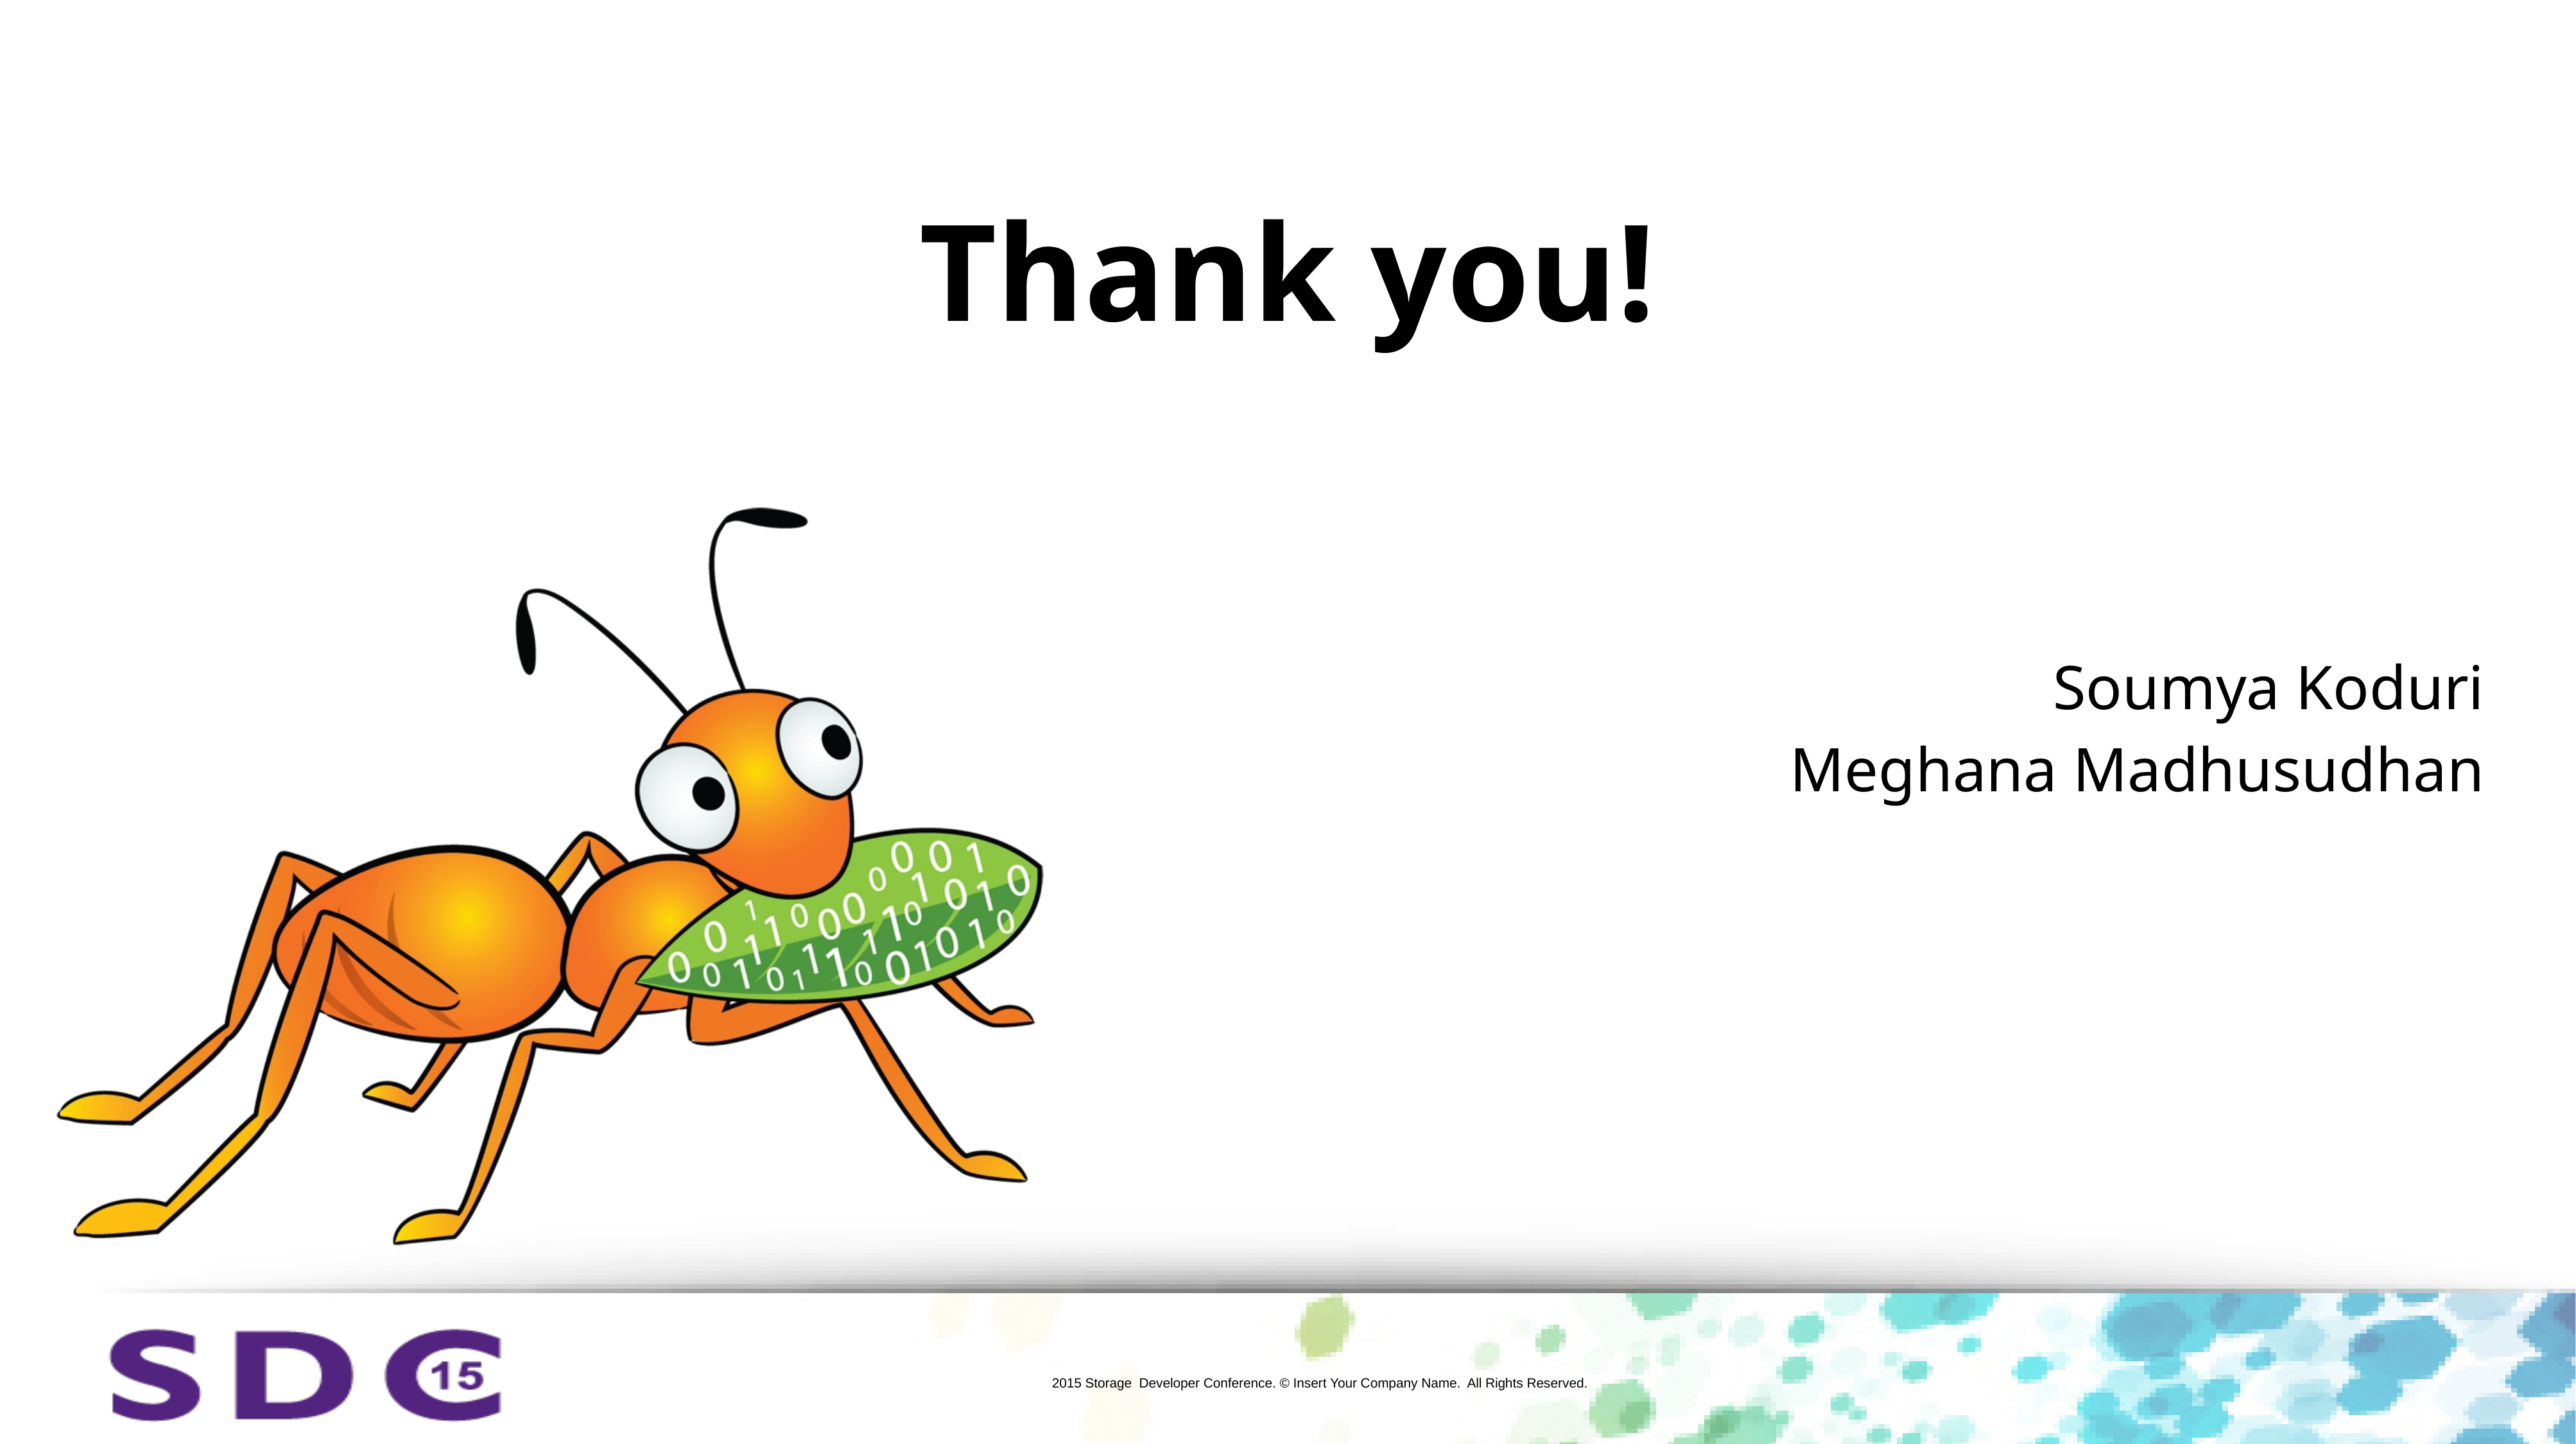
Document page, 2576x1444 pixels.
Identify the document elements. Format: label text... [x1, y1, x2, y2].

picture [0, 499, 2576, 1444]
title Thank you! [128, 0, 2447, 823]
text_box Soumya Koduri Meghana Madhusudhan [1454, 558, 2494, 958]
